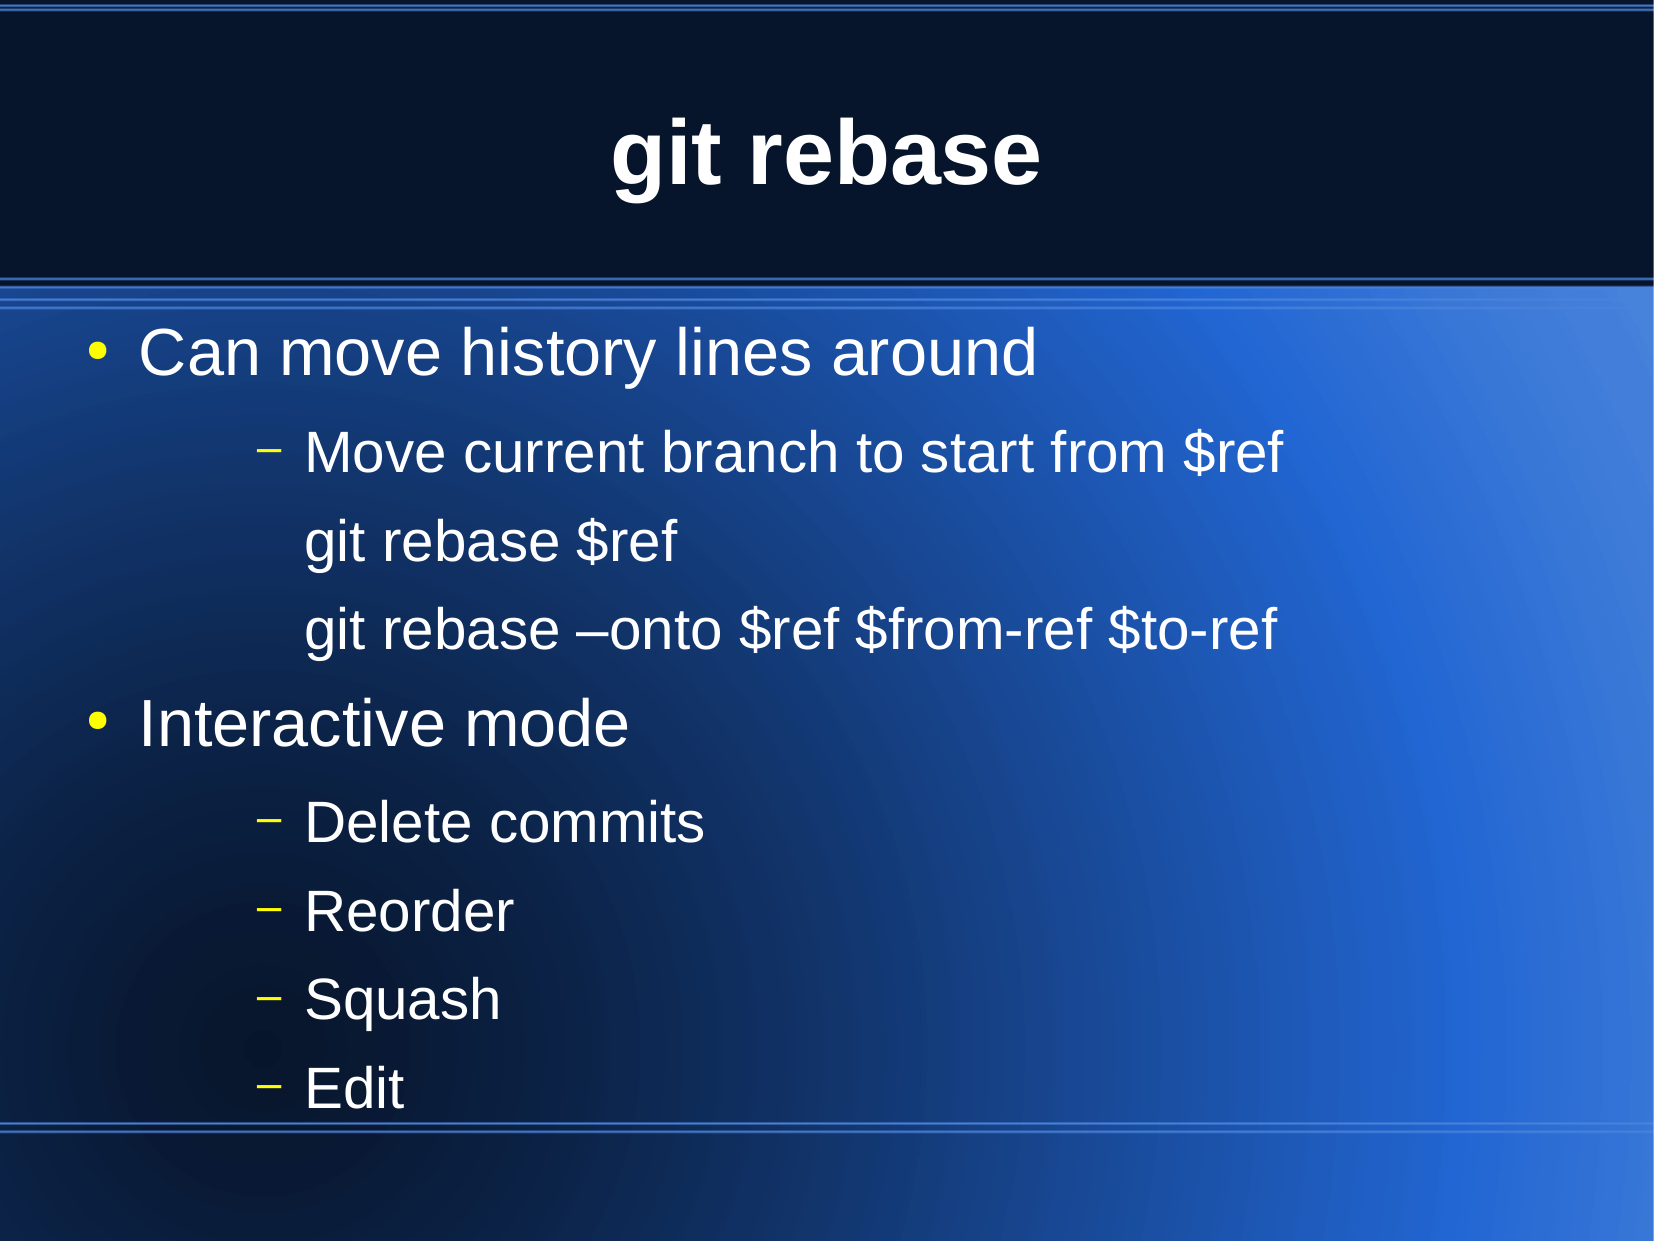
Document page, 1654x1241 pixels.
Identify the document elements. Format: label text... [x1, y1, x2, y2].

list Can move history lines around Move current branch to start from $ref git rebase $ref git rebase –onto $ref $from-ref $to-ref Interactive mode Delete commits Reorder Squash Edit [68, 315, 1557, 1121]
title git rebase [82, 56, 1571, 250]
picture [0, 0, 1654, 1241]
